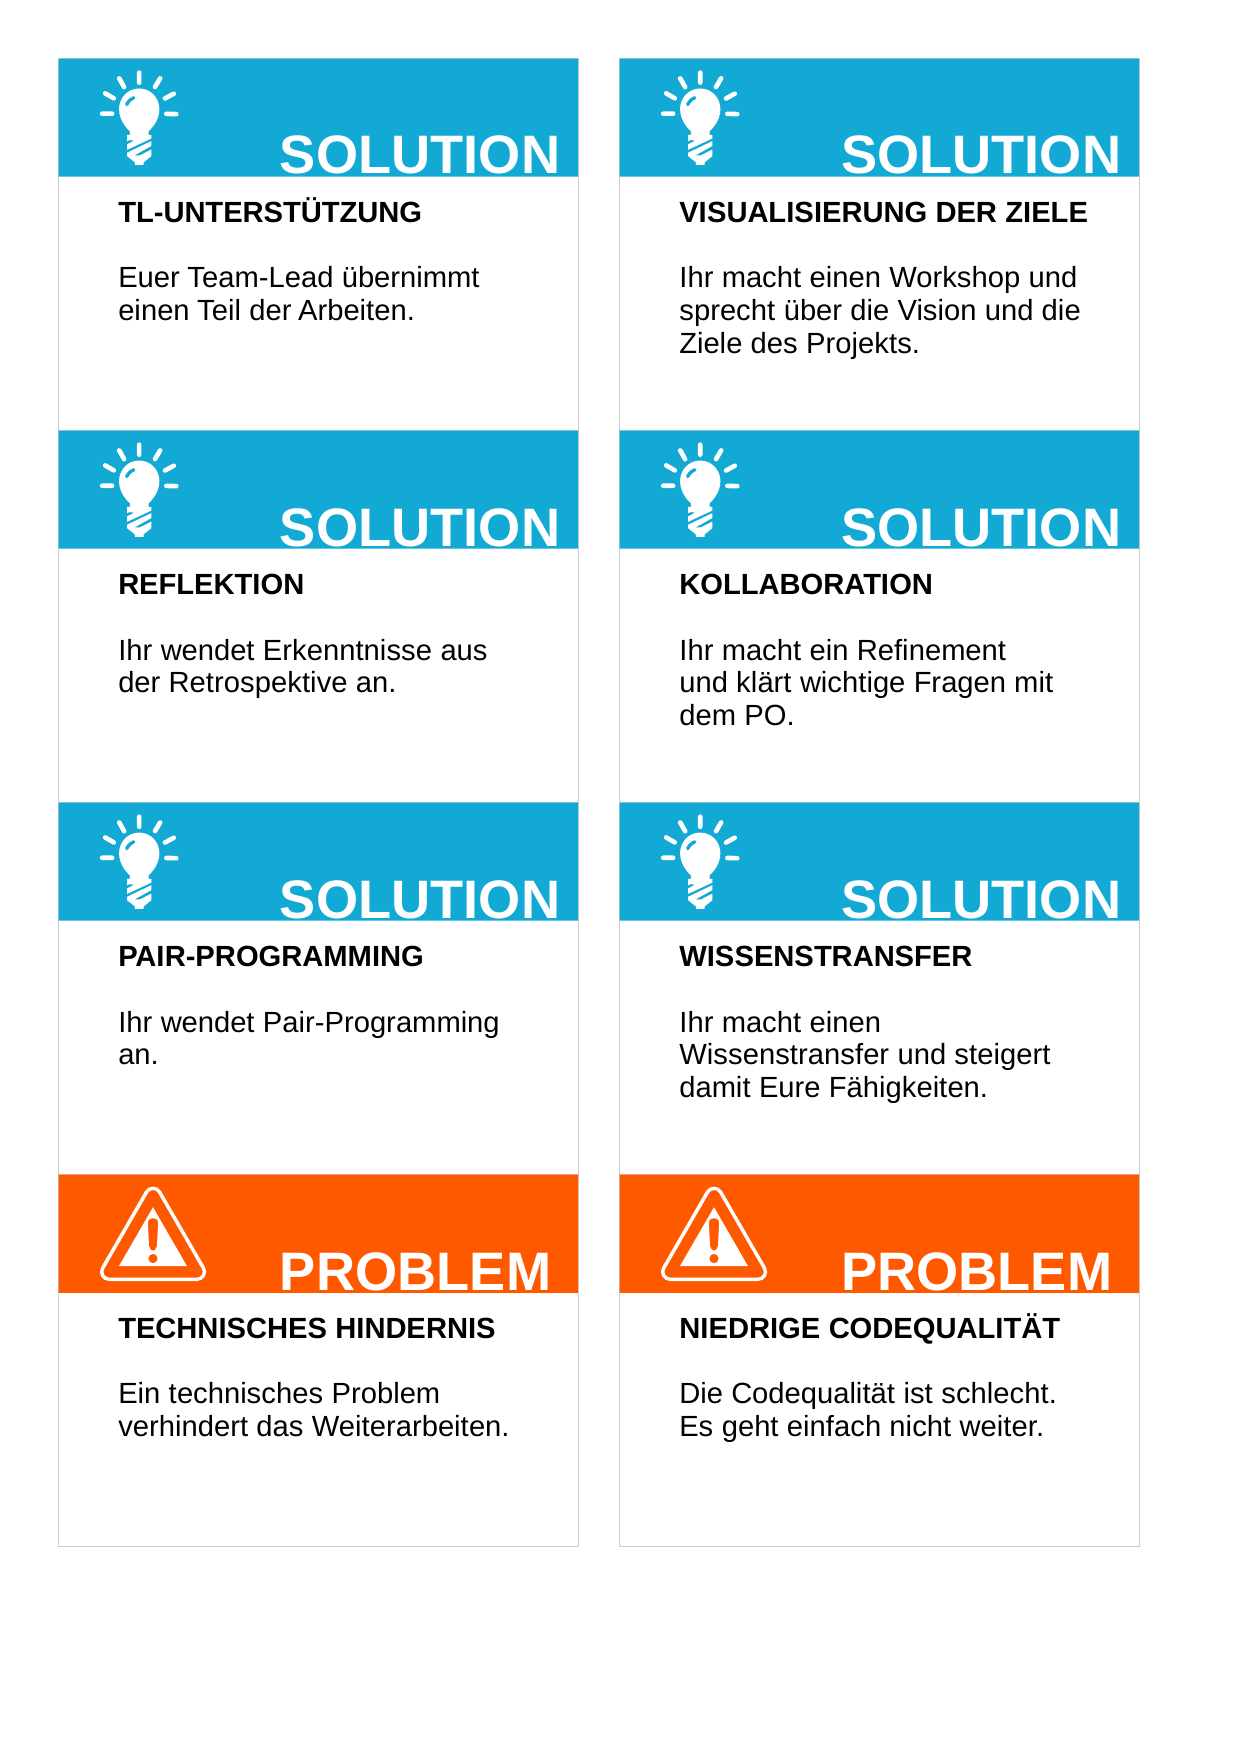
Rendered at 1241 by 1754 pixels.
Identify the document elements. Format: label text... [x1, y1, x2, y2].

text_box WISSENSTRANSFER Ihr macht einen Wissenstransfer und steigert damit Eure Fähigkeiten. [664, 932, 1070, 1112]
text_box SOLUTION [826, 861, 1140, 939]
text_box [58, 58, 579, 1547]
text_box TECHNISCHES HINDERNIS Ein technisches Problem verhindert das Weiterarbeiten. [103, 1304, 539, 1518]
text_box PROBLEM [265, 1233, 569, 1311]
text_box REFLEKTION Ihr wendet Erkenntnisse aus der Retrospektive an. [103, 560, 509, 723]
text_box VISUALISIERUNG DER ZIELE Ihr macht einen Workshop und sprecht über die Vision und die Ziele des Projekts. [664, 188, 1109, 402]
text_box SOLUTION [265, 489, 579, 567]
text_box PROBLEM [826, 1233, 1130, 1311]
text_box PAIR-PROGRAMMING Ihr wendet Pair-Programming an. [103, 932, 539, 1095]
text_box SOLUTION [826, 117, 1140, 195]
text_box SOLUTION [265, 117, 579, 195]
text_box SOLUTION [265, 861, 579, 939]
text_box [619, 58, 1140, 1547]
text_box NIEDRIGE CODEQUALITÄT Die Codequalität ist schlecht. Es geht einfach nicht weiter. [664, 1304, 1109, 1518]
text_box KOLLABORATION Ihr macht ein Refinement und klärt wichtige Fragen mit dem PO. [664, 560, 1070, 740]
text_box TL-UNTERSTÜTZUNG Euer Team-Lead übernimmt einen Teil der Arbeiten. [103, 188, 509, 351]
text_box SOLUTION [826, 489, 1140, 567]
